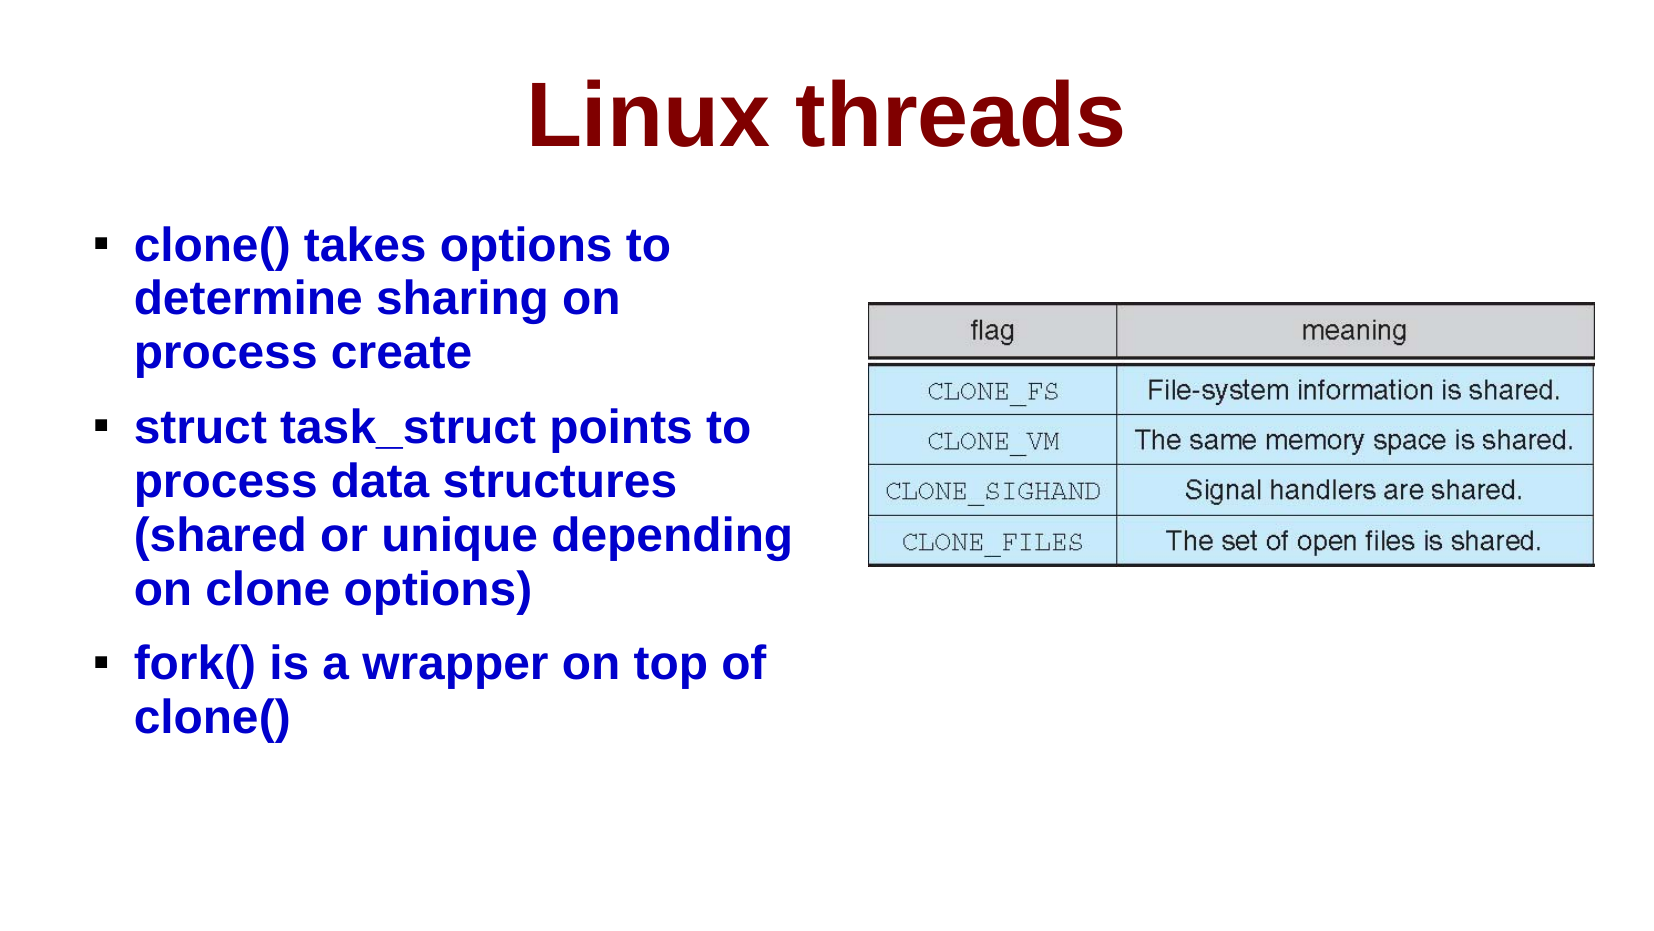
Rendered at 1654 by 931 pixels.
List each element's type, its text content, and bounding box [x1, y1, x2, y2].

title Linux threads [82, 37, 1571, 193]
picture [868, 302, 1595, 567]
list clone() takes options to determine sharing on process create struct task_struct points to process data structures (shared or unique depending on clone options) fork() is a wrapper on top of clone() [82, 217, 809, 757]
